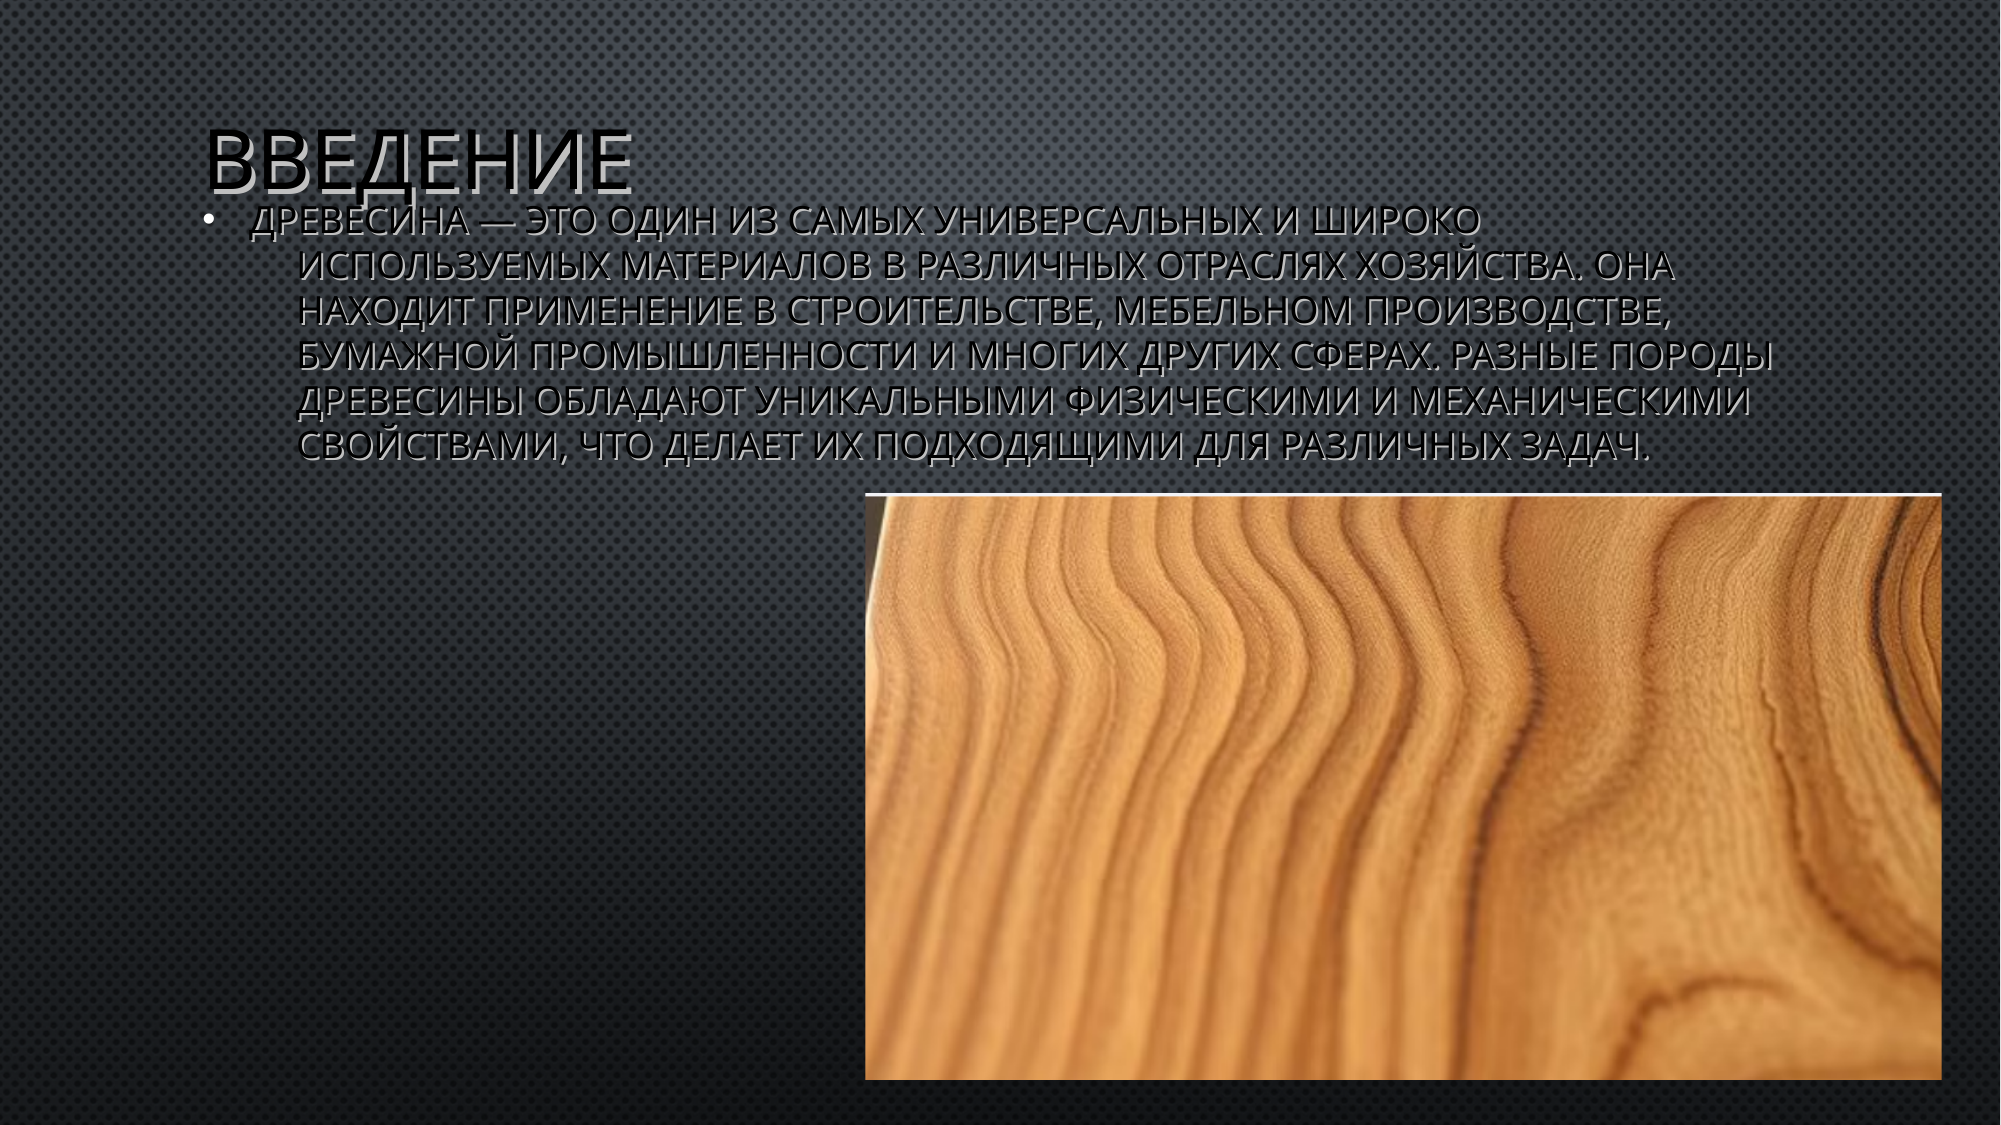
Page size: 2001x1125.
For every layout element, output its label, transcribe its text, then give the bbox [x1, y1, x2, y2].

list Древесина — это один из самых универсальных и широко используемых материалов в различных отраслях хозяйства. Она находит применение в строительстве, мебельном производстве, бумажной промышленности и многих других сферах. Разные породы древесины обладают уникальными физическими и механическими свойствами, что делает их подходящими для различных задач. [187, 74, 1813, 587]
picture [865, 493, 1942, 1081]
title Введение [187, 0, 1813, 74]
